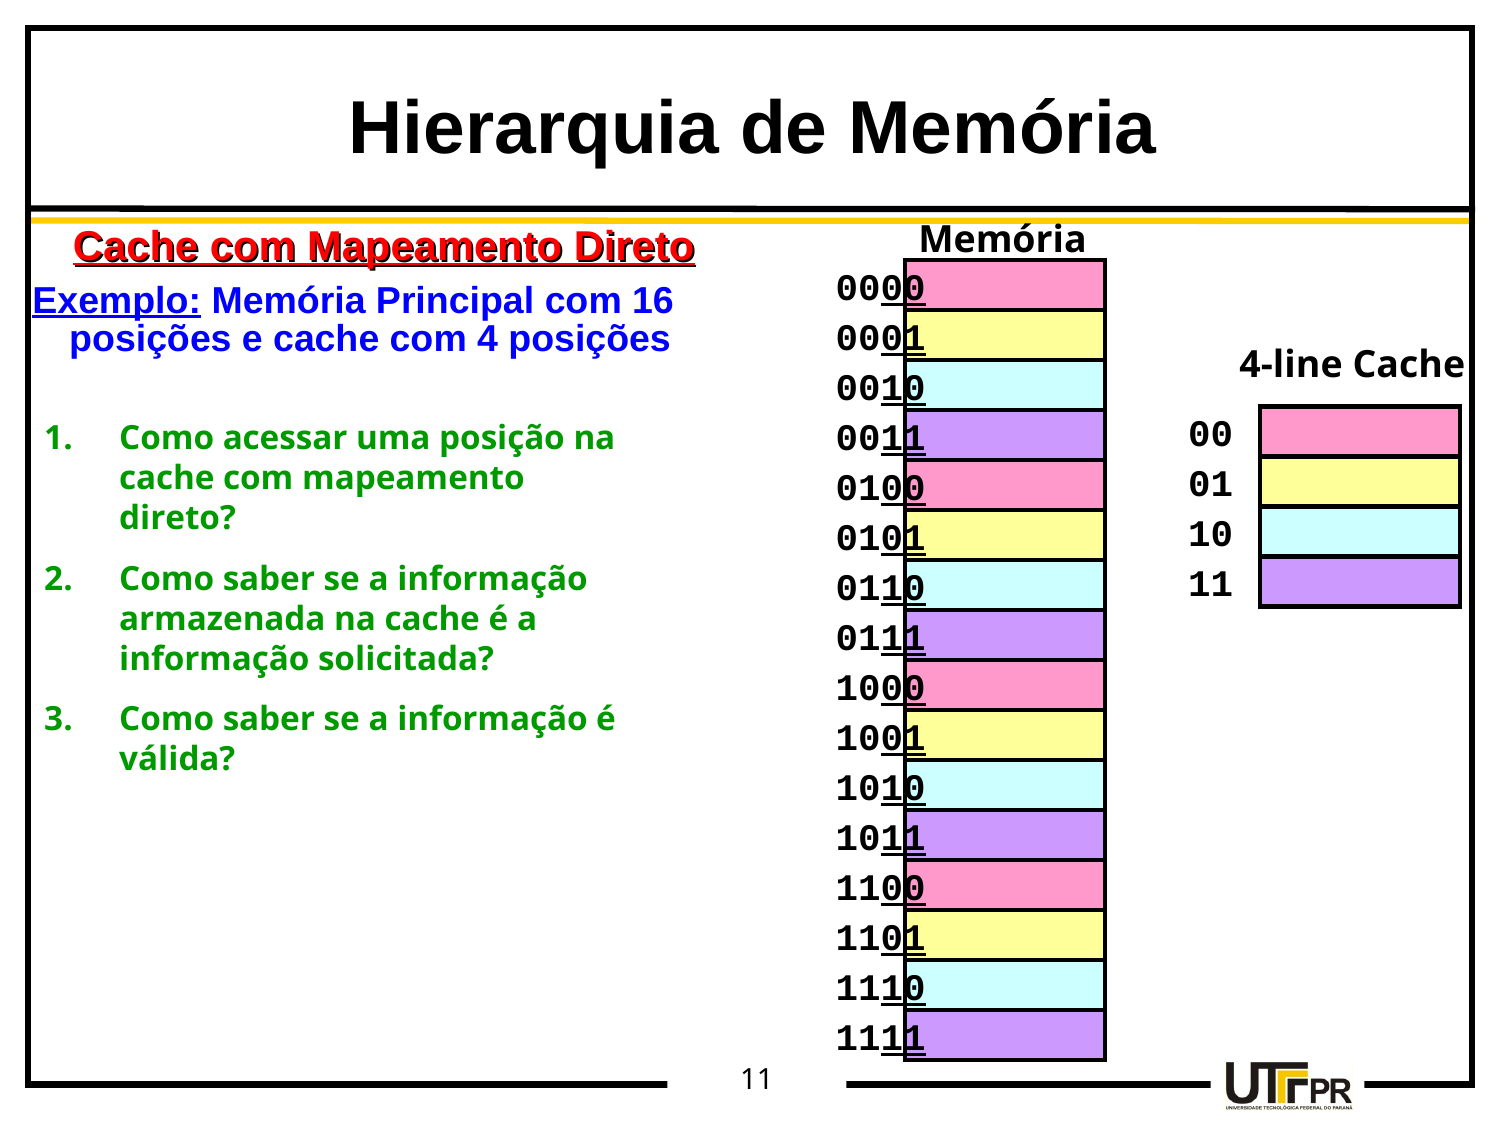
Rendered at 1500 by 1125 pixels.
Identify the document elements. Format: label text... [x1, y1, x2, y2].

text_box 0000 [887, 279, 895, 296]
text_box [910, 879, 918, 896]
text_box 0101 [820, 510, 896, 560]
text_box 1101 [887, 929, 895, 946]
text_box 0101 [887, 529, 895, 546]
text_box 1001 [820, 710, 896, 760]
text_box Memória [903, 206, 1102, 268]
text_box 0001 [887, 329, 895, 346]
text_box [910, 279, 918, 296]
text_box [910, 579, 918, 596]
text_box [910, 679, 918, 696]
text_box 1000 [887, 679, 895, 696]
text_box 0110 [820, 560, 896, 610]
text_box 0100 [887, 479, 895, 496]
text_box 11 [1172, 556, 1248, 607]
text_box Como acessar uma posição na cache com mapeamento direto? Como saber se a informação armazenada na cache é a informação solicitada? Como saber se a informação é válida? [29, 408, 656, 786]
text_box 0011 [820, 410, 896, 460]
text_box 1010 [820, 760, 896, 810]
text_box 1110 [820, 960, 896, 1010]
text_box 1111 [820, 1010, 896, 1061]
title Hierarquia de Memória [29, 85, 1477, 180]
text_box [910, 979, 918, 996]
text_box 1100 [820, 860, 896, 910]
text_box 0010 [820, 360, 896, 410]
text_box 1100 [887, 879, 895, 896]
text_box 1001 [887, 729, 895, 746]
text_box 0100 [820, 460, 896, 510]
text_box [905, 260, 1106, 1061]
text_box 00 [1172, 406, 1248, 456]
text_box 1000 [820, 660, 896, 710]
text_box 0111 [820, 610, 896, 660]
list Cache com Mapeamento Direto Exemplo: Memória Principal com 16 posições e cache com 4 posições [17, 220, 751, 990]
text_box [910, 379, 918, 396]
text_box 01 [1172, 456, 1248, 506]
text_box [910, 779, 918, 796]
picture [1225, 1062, 1353, 1110]
text_box [1260, 406, 1461, 607]
text_box 1011 [820, 810, 896, 860]
text_box 0001 [820, 310, 896, 360]
text_box 4-line Cache [1224, 332, 1481, 393]
text_box 10 [1172, 506, 1248, 556]
text_box 0000 [820, 260, 896, 310]
text_box 1101 [820, 910, 896, 960]
text_box [910, 479, 918, 496]
